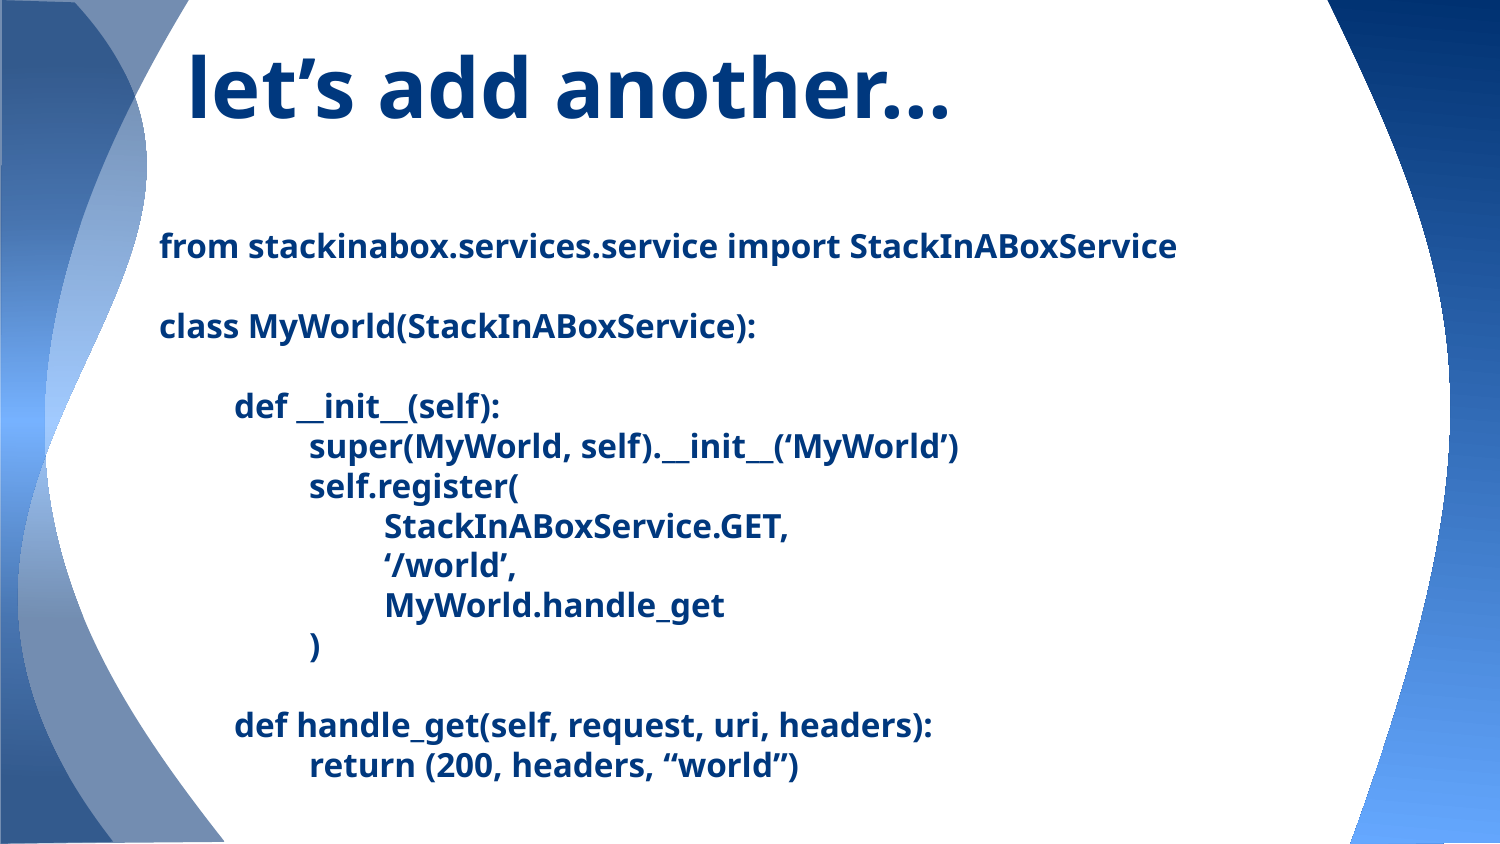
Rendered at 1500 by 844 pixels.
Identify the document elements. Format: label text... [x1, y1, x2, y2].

title let’s add another... [171, 33, 1426, 151]
title from stackinabox.services.service import StackInABoxService class MyWorld(StackInABoxService): def __init__(self): super(MyWorld, self).__init__(‘MyWorld’) self.register( StackInABoxService.GET, ‘/world’, MyWorld.handle_get ) def handle_get(self, request, uri, headers): return (200, headers, “world”) [144, 212, 1390, 798]
